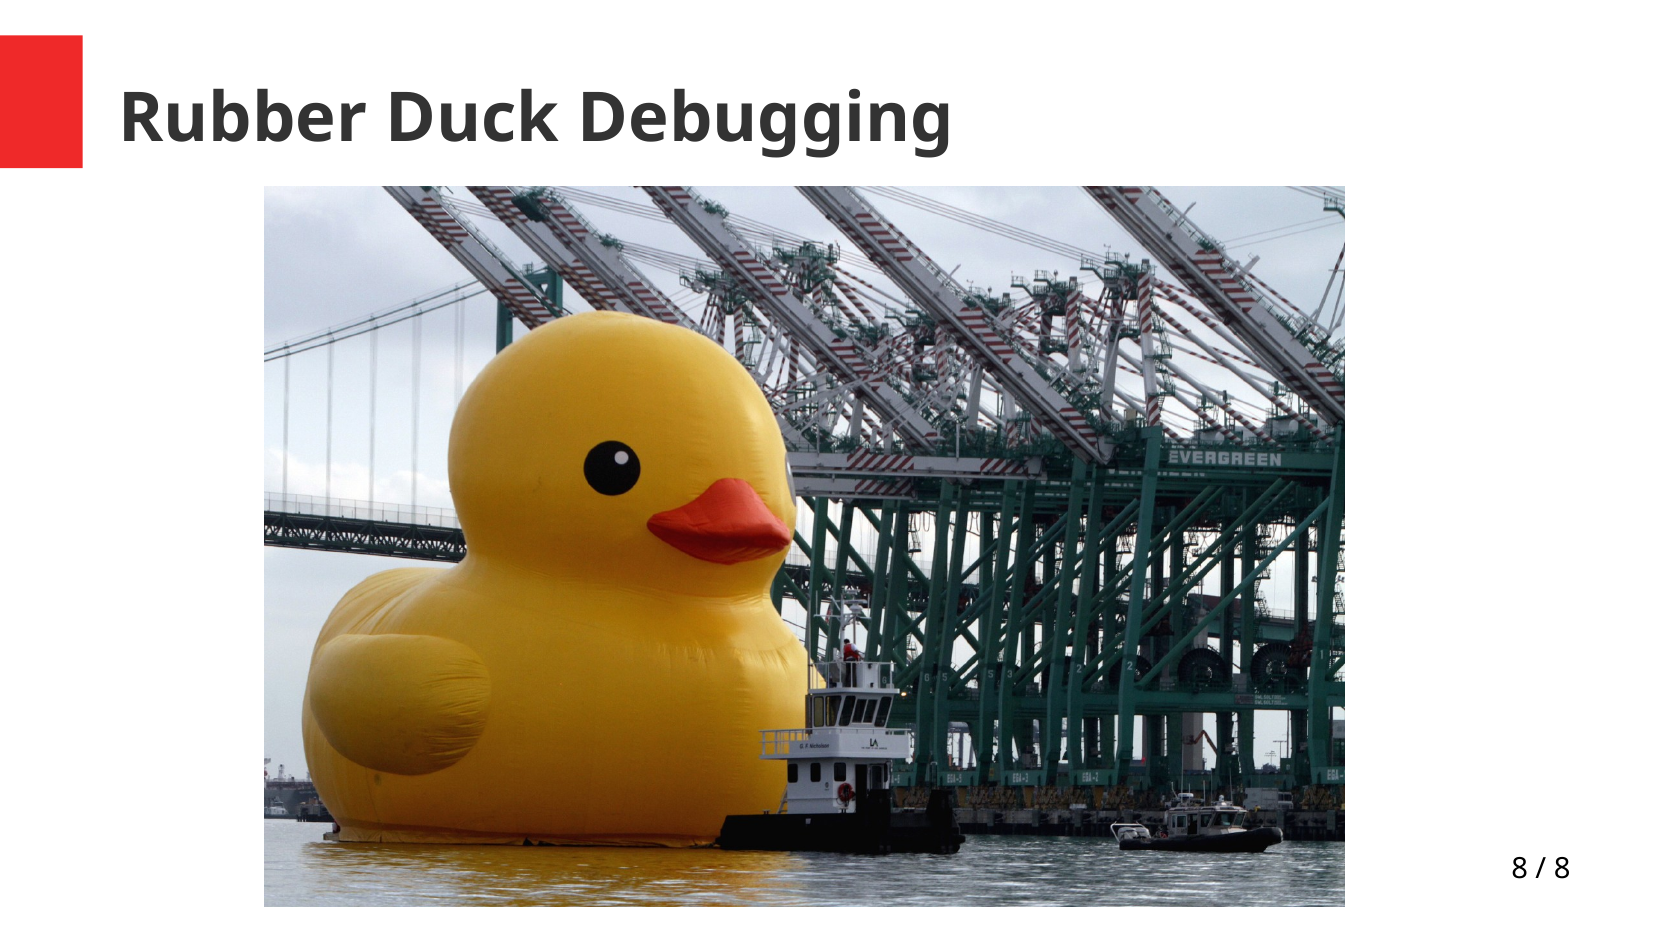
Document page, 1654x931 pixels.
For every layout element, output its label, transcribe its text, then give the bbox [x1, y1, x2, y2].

picture [264, 186, 1345, 907]
title Rubber Duck Debugging [118, 36, 1571, 193]
